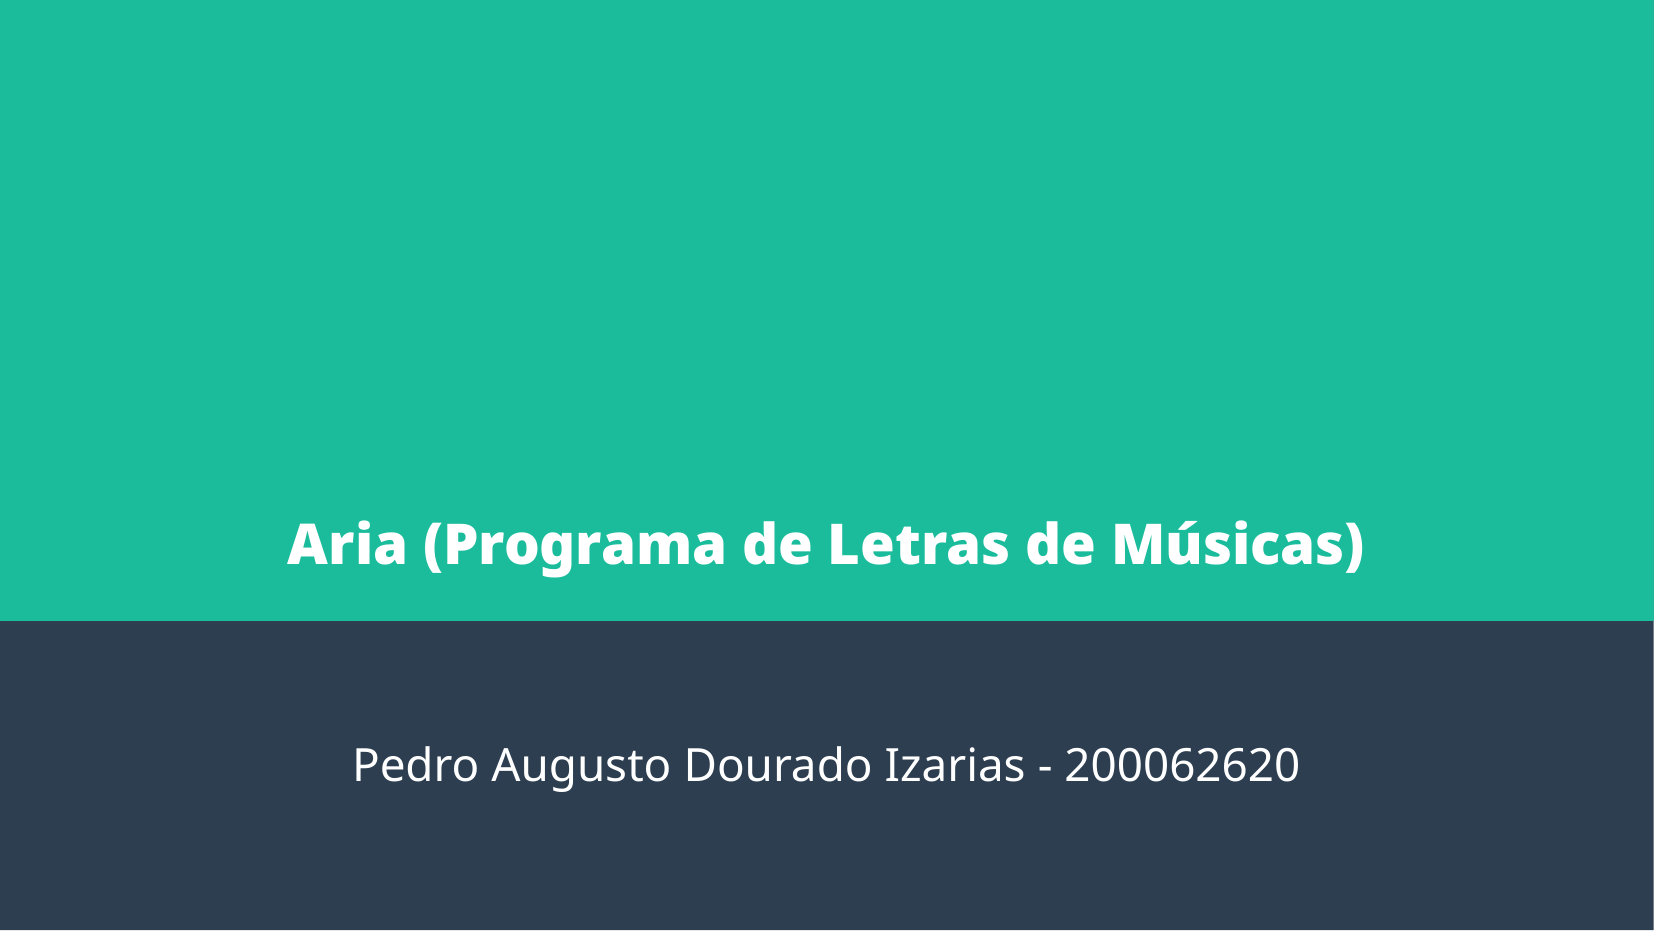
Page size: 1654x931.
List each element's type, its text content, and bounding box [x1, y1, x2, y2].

title Aria (Programa de Letras de Músicas) [59, 465, 1595, 583]
subtitle Pedro Augusto Dourado Izarias - 200062620 [59, 642, 1595, 886]
